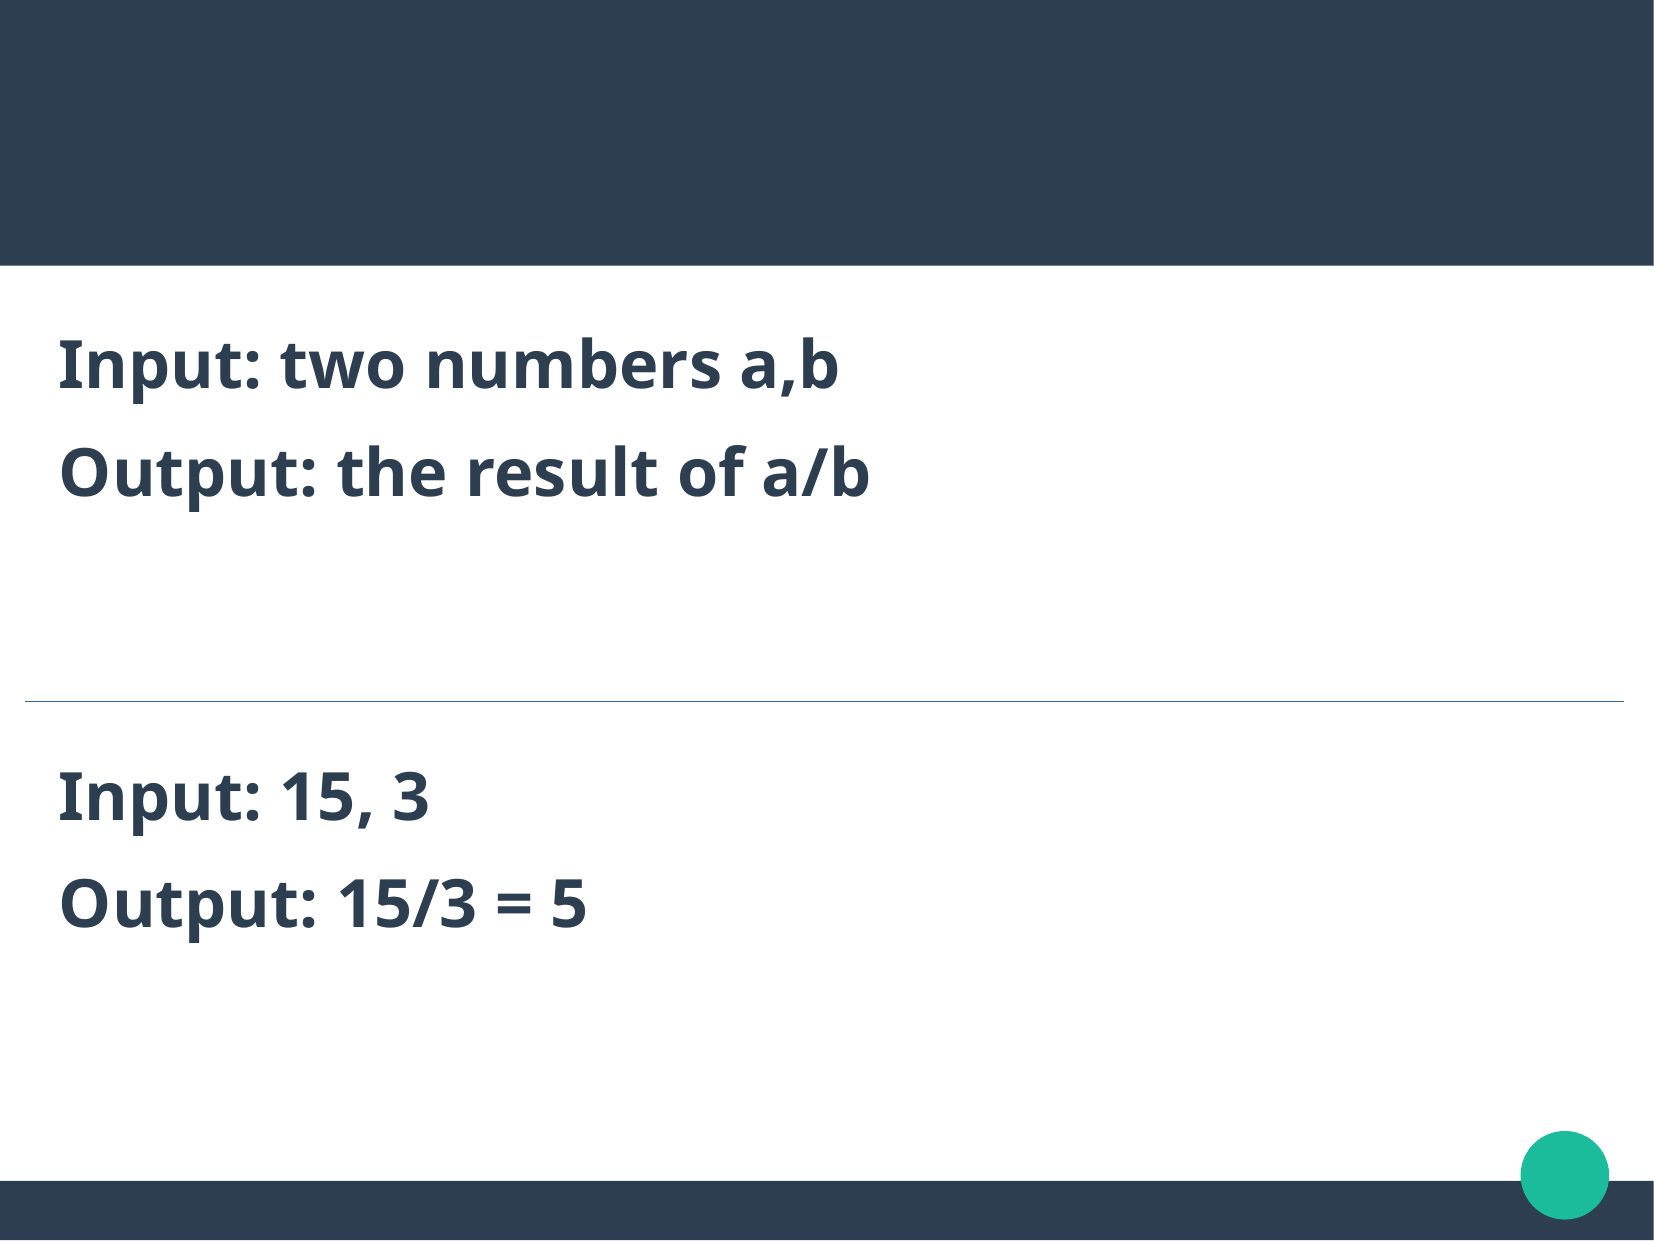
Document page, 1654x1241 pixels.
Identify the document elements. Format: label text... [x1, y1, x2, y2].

list Input: two numbers a,b Output: the result of a/b Input: 15, 3 Output: 15/3 = 5 [59, 324, 1595, 701]
list Input: two numbers a,b Output: the result of a/b Input: 15, 3 Output: 15/3 = 5 [59, 702, 1595, 1152]
